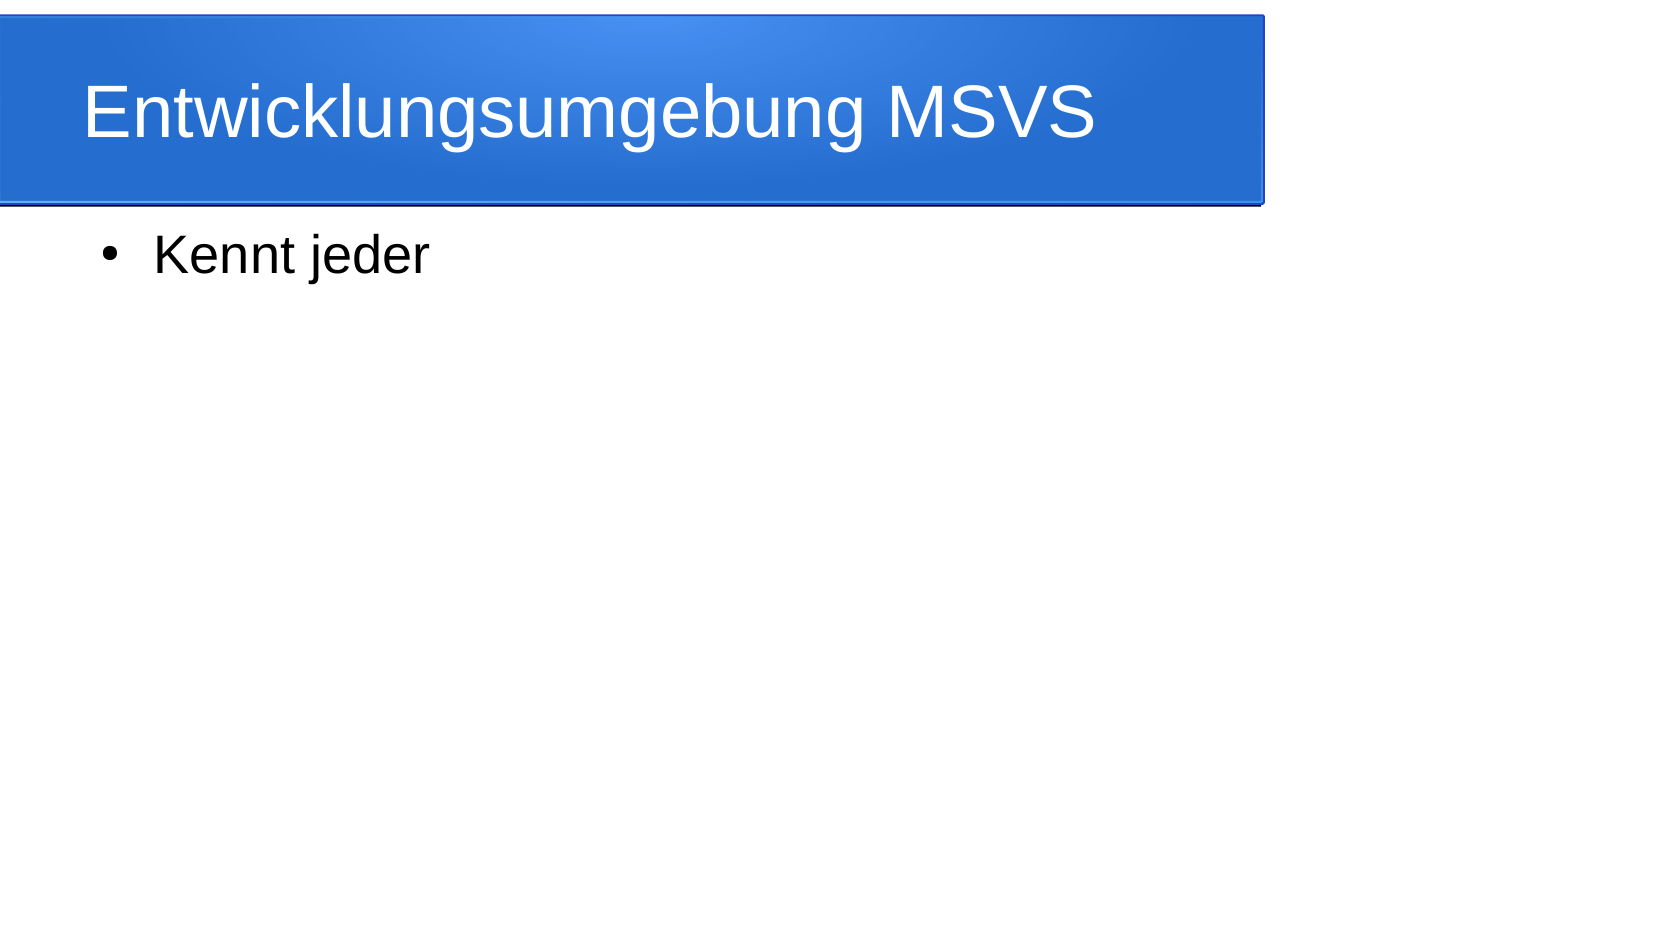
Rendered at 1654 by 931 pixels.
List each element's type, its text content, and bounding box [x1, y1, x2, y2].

list Kennt jeder [82, 224, 1571, 764]
title Entwicklungsumgebung MSVS [82, 35, 1235, 189]
